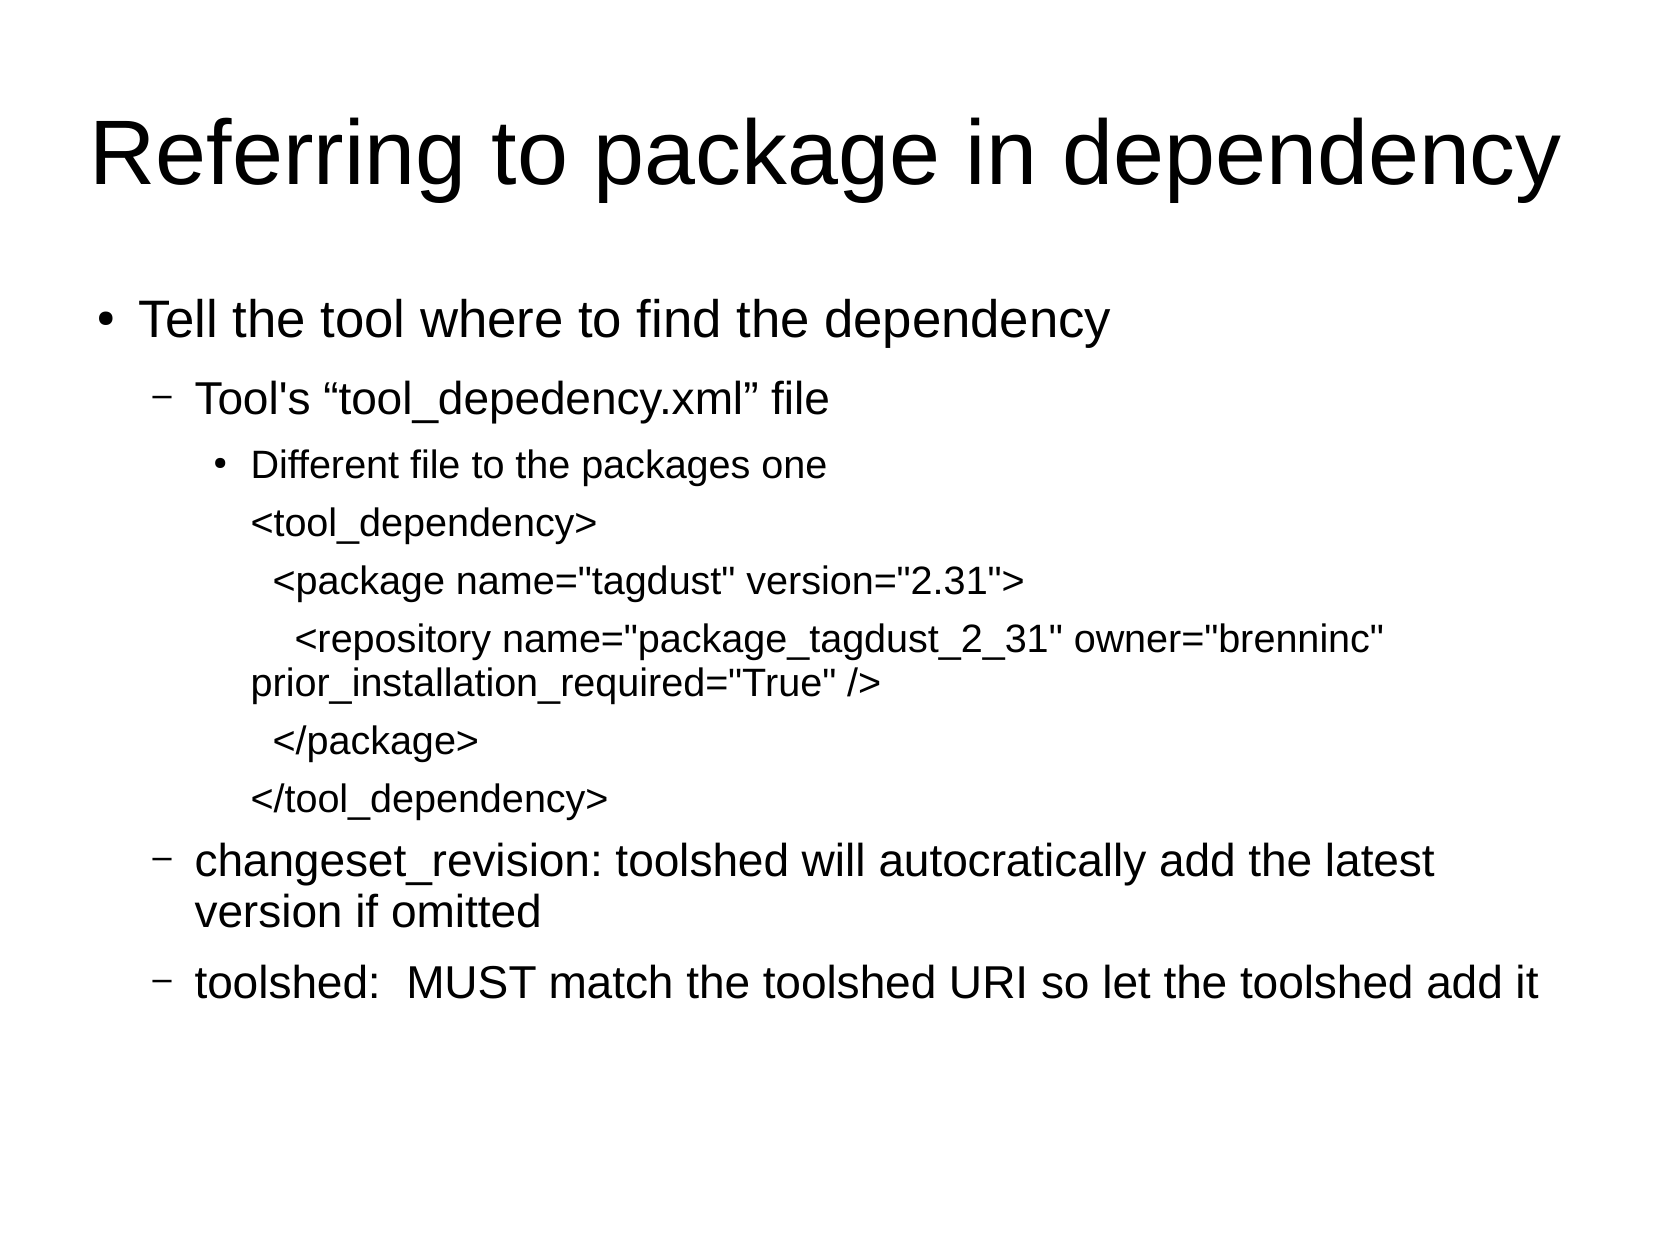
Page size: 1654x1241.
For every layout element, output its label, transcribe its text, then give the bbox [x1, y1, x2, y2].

title Referring to package in dependency [82, 49, 1571, 257]
list Tell the tool where to find the dependency Tool's “tool_depedency.xml” file Different file to the packages one <tool_dependency> <package name="tagdust" version="2.31"> <repository name="package_tagdust_2_31" owner="brenninc" prior_installation_required="True" /> </package> </tool_dependency> changeset_revision: toolshed will autocratically add the latest version if omitted toolshed: MUST match the toolshed URI so let the toolshed add it [82, 290, 1571, 1010]
